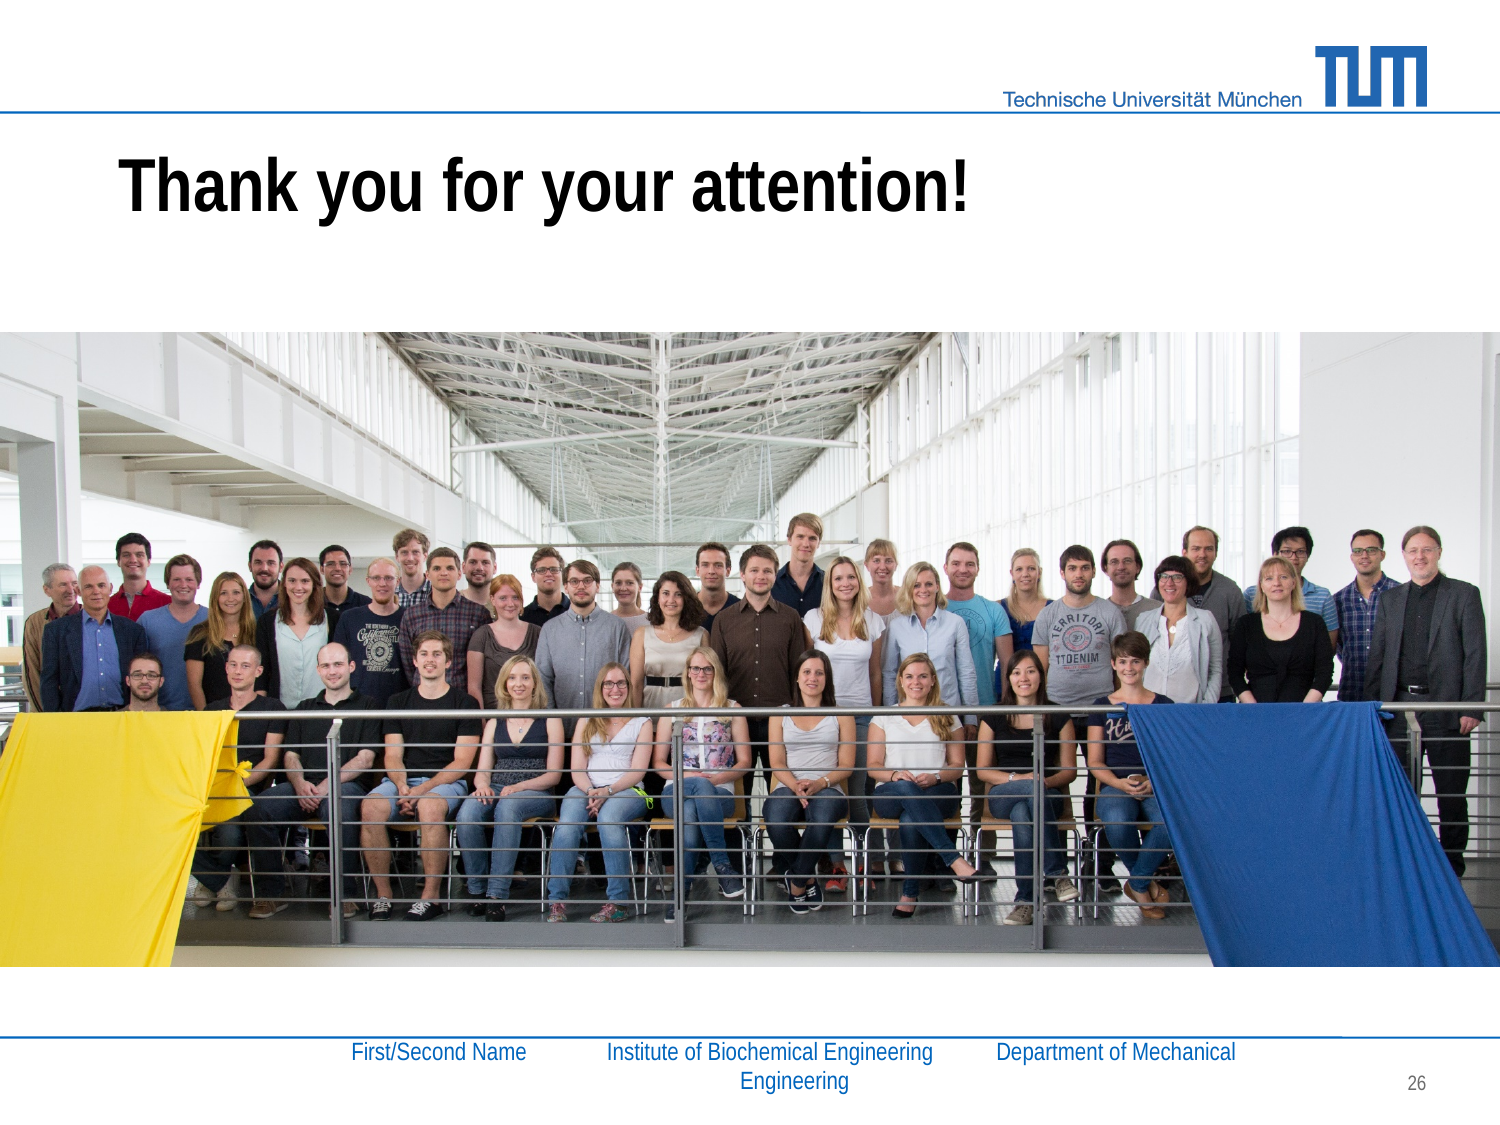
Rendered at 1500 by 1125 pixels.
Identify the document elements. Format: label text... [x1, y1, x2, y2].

title Thank you for your attention! [103, 114, 1397, 235]
footer First/Second Name Institute of Biochemical Engineering Department of Mechanical Engineering [278, 1042, 1312, 1103]
picture [1003, 46, 1427, 107]
picture [0, 332, 1500, 967]
slide_number <number> [1340, 1042, 1427, 1103]
